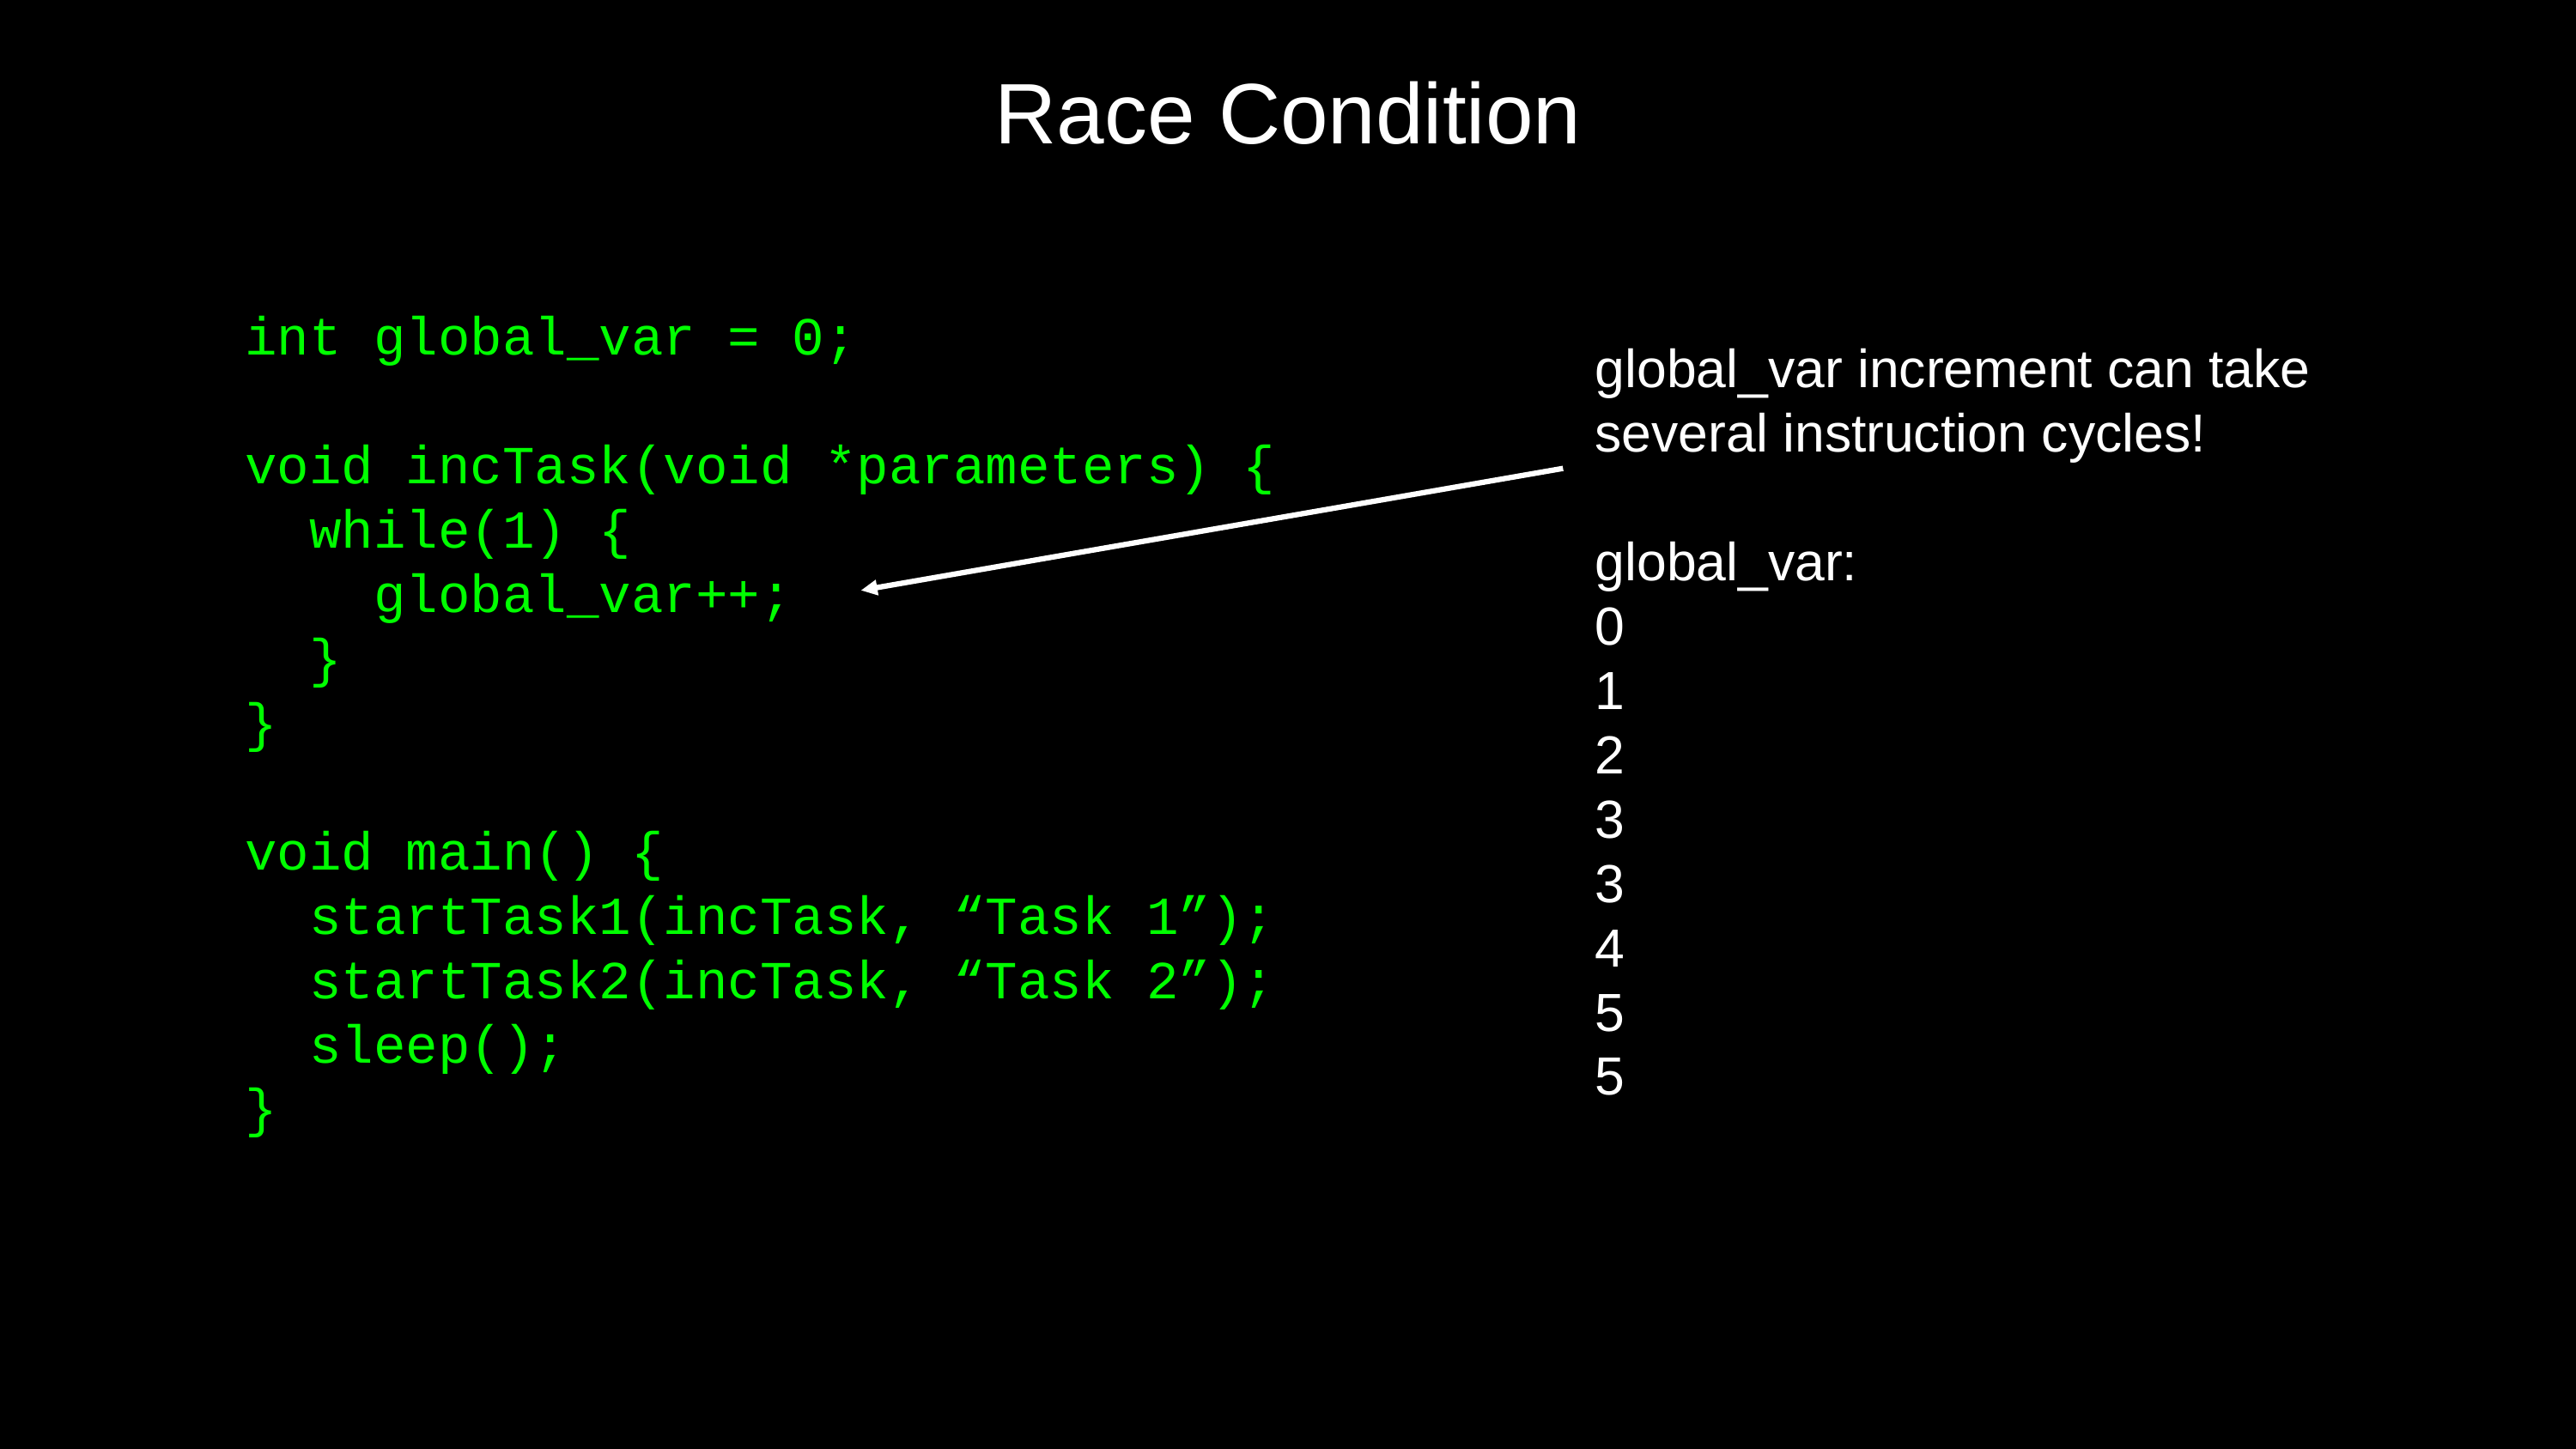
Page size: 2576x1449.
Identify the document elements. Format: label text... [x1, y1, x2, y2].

text_box global_var increment can take several instruction cycles! global_var: 0 1 2 3 3 4 5 5 [1582, 321, 2406, 1119]
text_box Race Condition [671, 53, 1905, 167]
text_box int global_var = 0; void incTask(void *parameters) { while(1) { global_var++; } } void main() { startTask1(incTask, “Task 1”); startTask2(incTask, “Task 2”); sleep(); } [232, 288, 1465, 1151]
